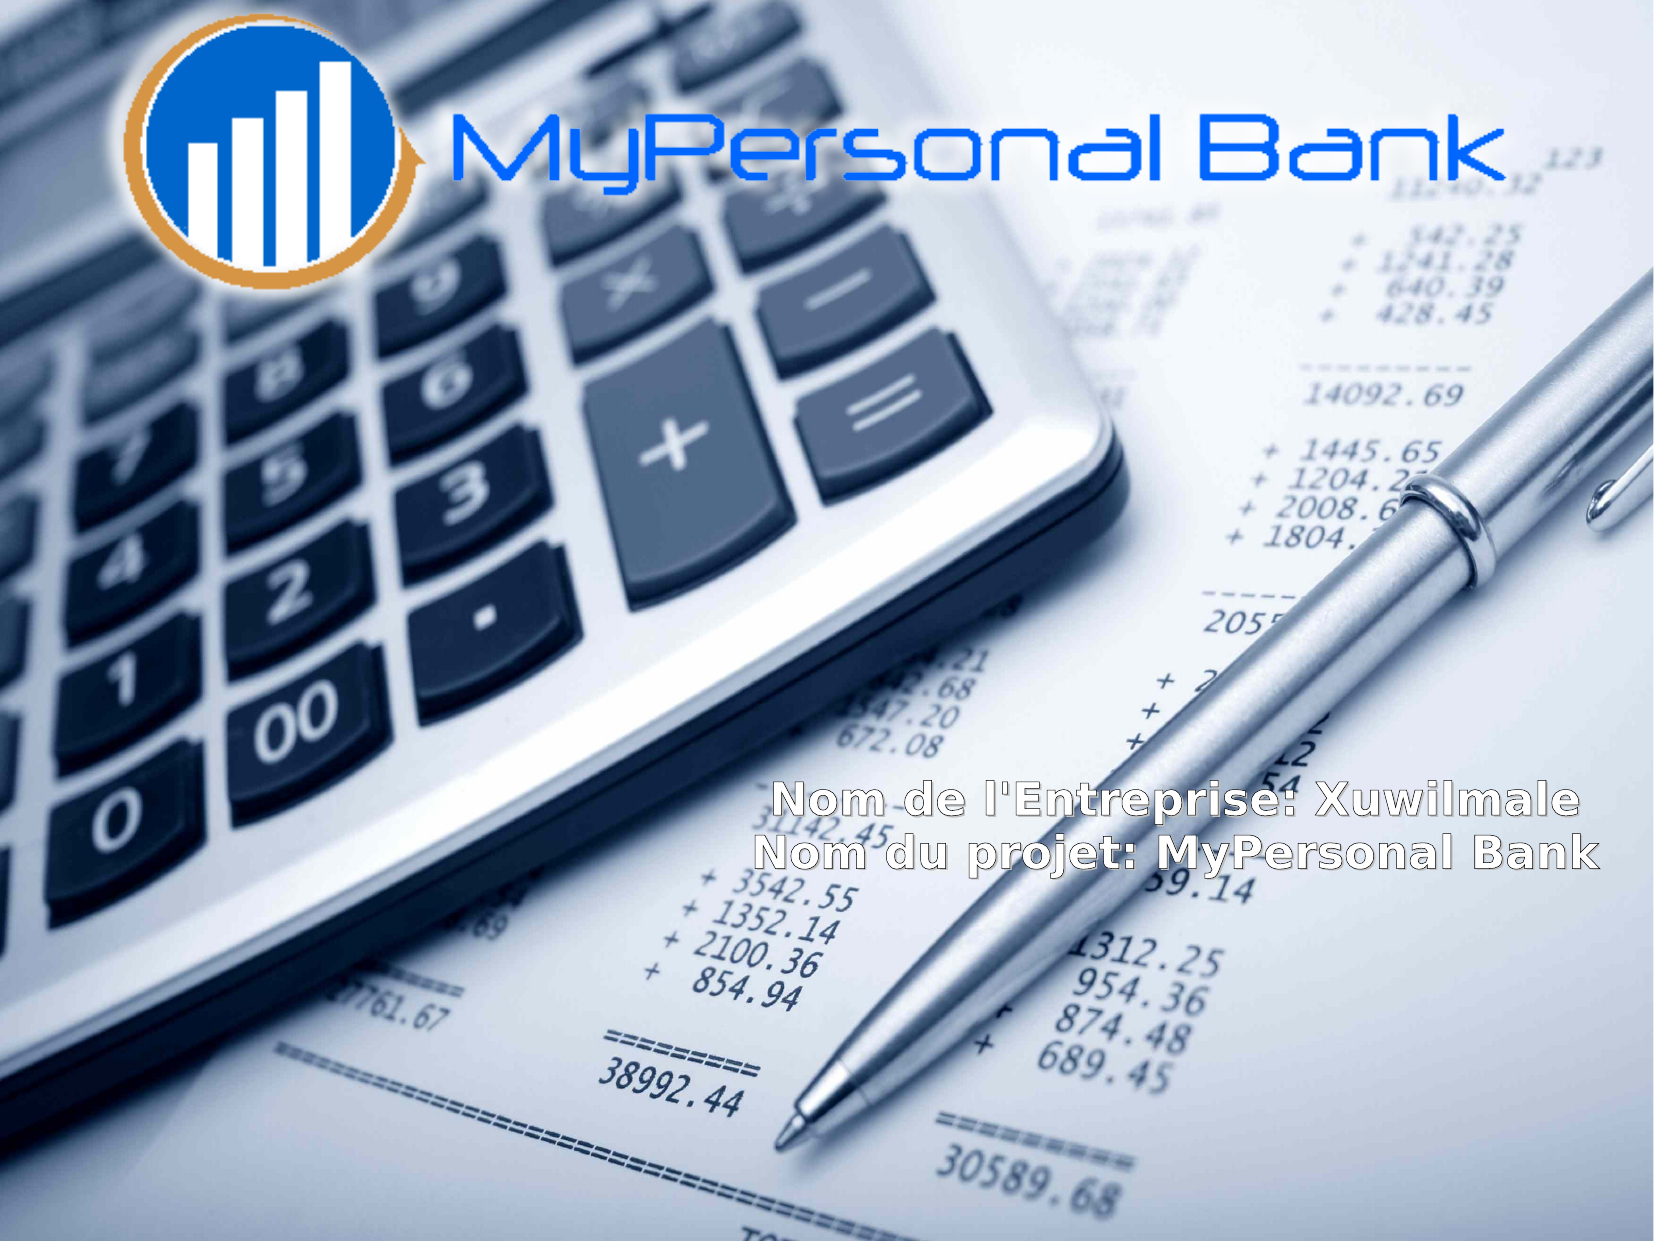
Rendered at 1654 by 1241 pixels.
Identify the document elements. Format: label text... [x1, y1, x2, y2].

picture [0, 0, 1654, 1241]
subtitle Nom de l'Entreprise: Xuwilmale Nom du projet: MyPersonal Bank [720, 578, 1630, 1074]
